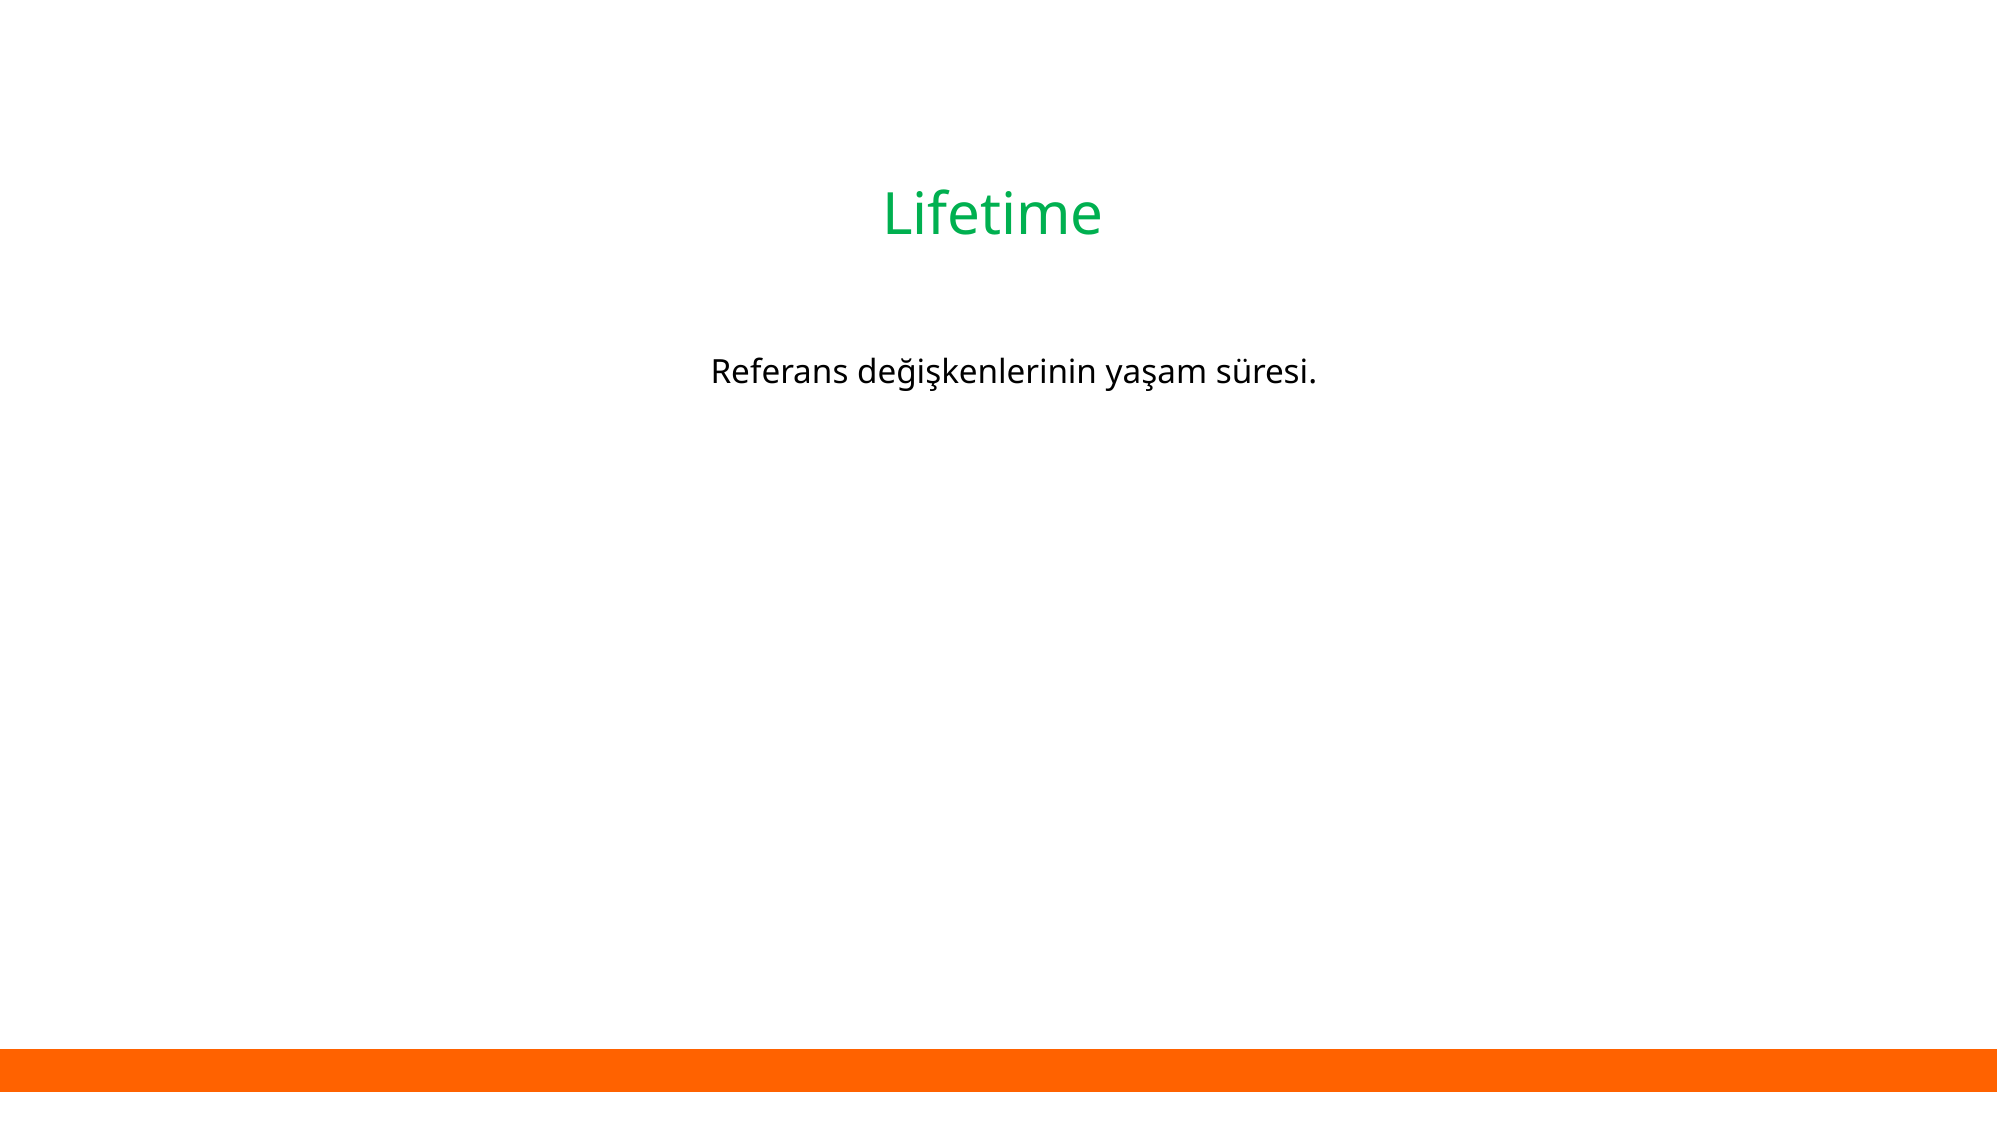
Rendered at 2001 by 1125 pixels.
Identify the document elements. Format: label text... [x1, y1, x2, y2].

text_box Referans değişkenlerinin yaşam süresi. [695, 341, 1305, 394]
list Lifetime [413, 177, 1573, 267]
text_box [0, 1049, 1997, 1092]
